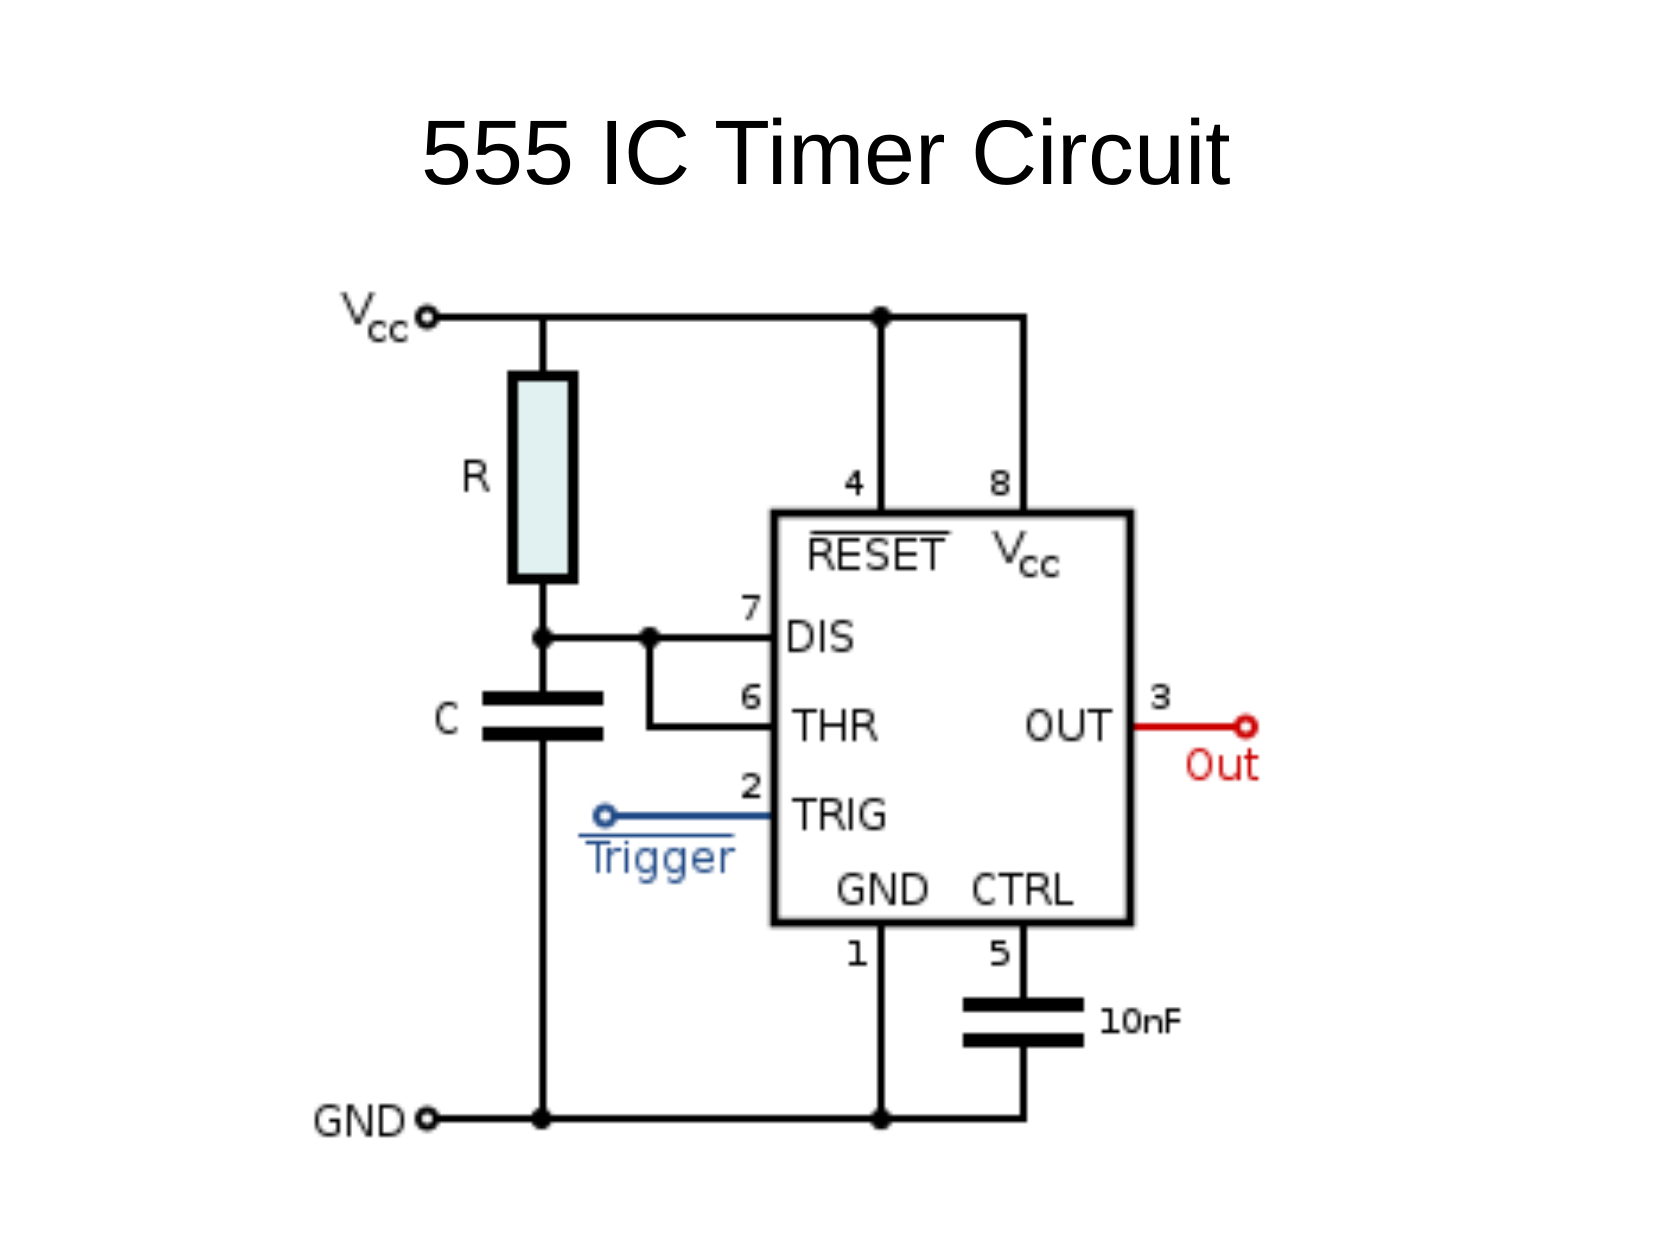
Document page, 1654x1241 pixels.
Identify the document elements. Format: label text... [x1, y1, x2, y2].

picture [295, 265, 1281, 1152]
title 555 IC Timer Circuit [82, 49, 1571, 257]
